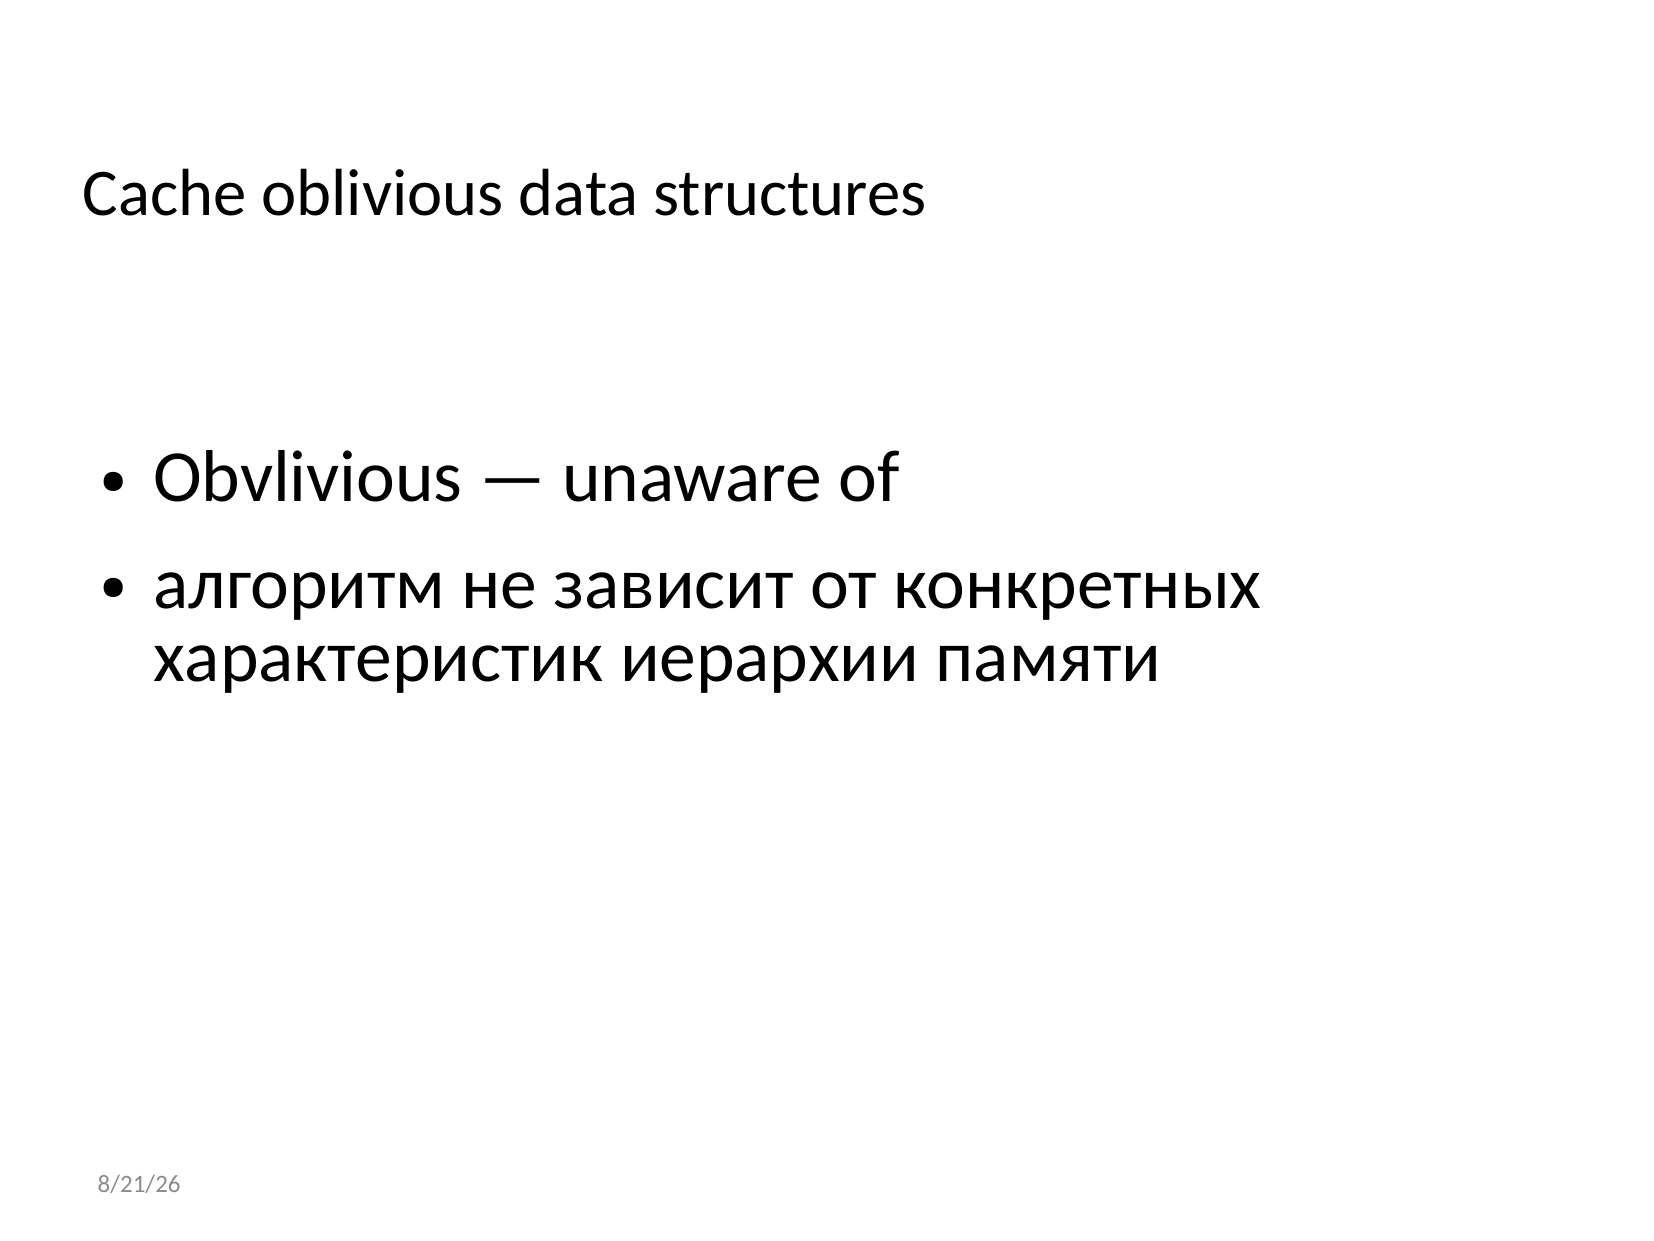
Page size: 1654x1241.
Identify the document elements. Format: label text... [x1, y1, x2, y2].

list Obvlivious — unaware of алгоритм не зависит от конкретных характеристик иерархии памяти [82, 446, 1571, 951]
title Cache oblivious data structures [82, 95, 1571, 302]
